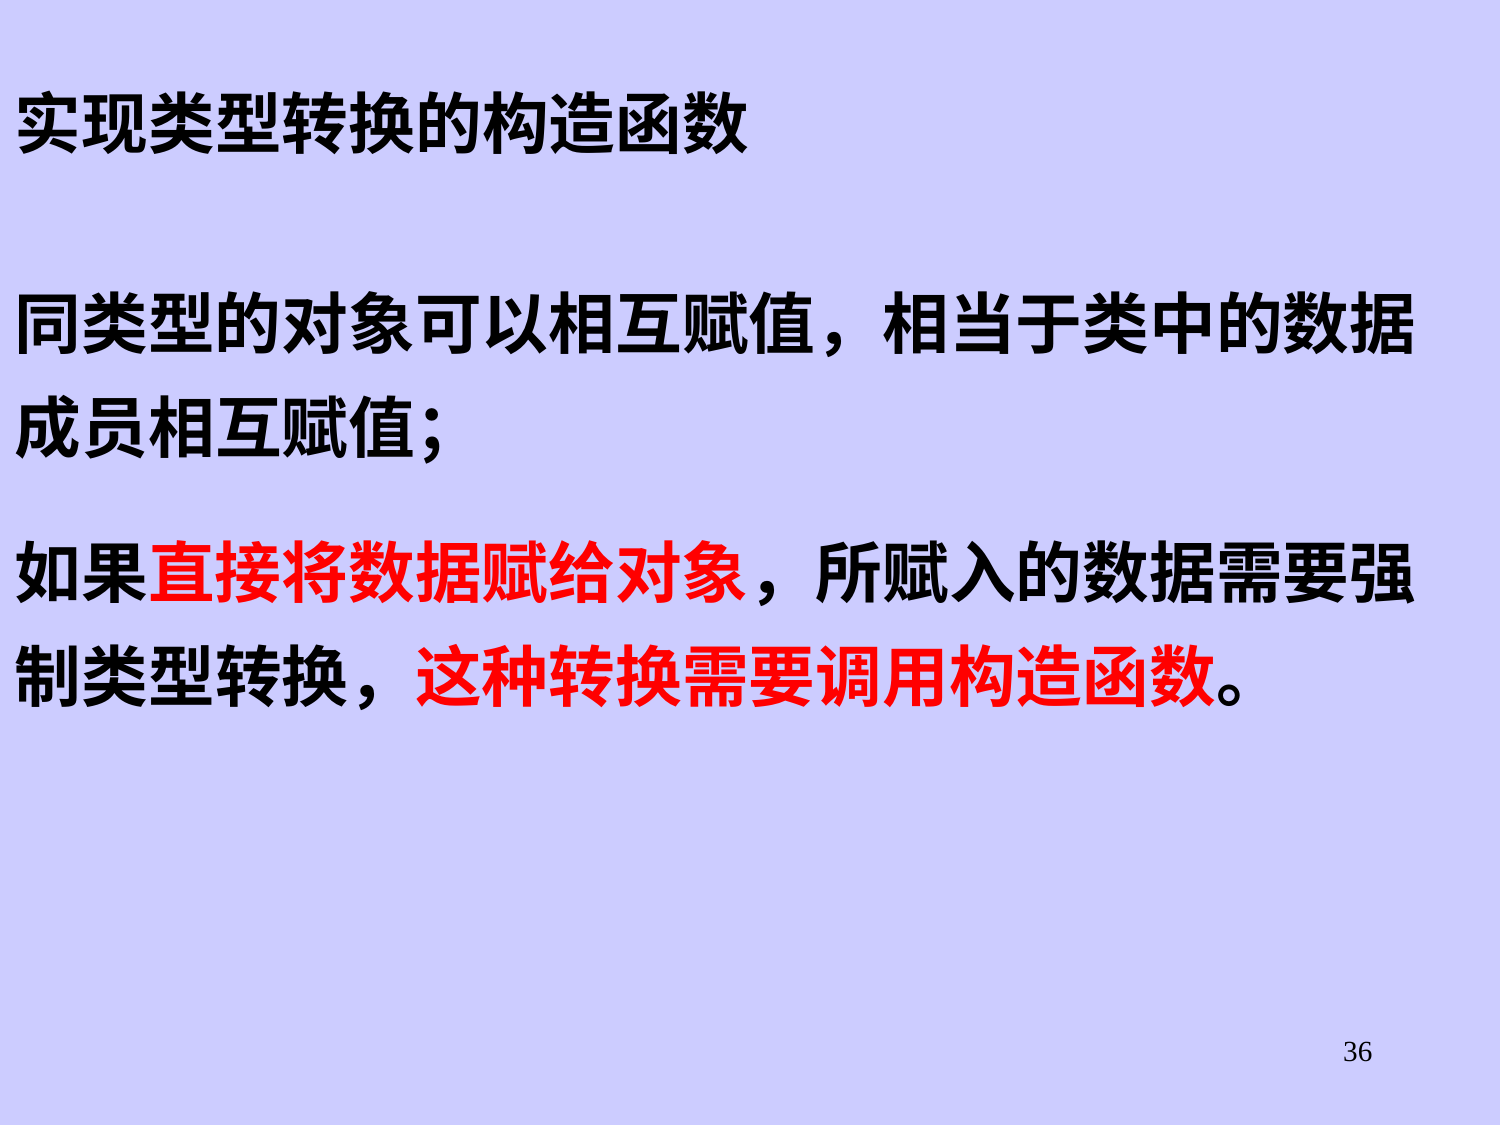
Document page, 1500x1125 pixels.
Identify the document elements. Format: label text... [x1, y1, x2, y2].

text_box 同类型的对象可以相互赋值，相当于类中的数据成员相互赋值； 如果直接将数据赋给对象，所赋入的数据需要强制类型转换，这种转换需要调用构造函数。 [0, 249, 1476, 723]
text_box <编号> [1074, 1025, 1388, 1101]
text_box 实现类型转换的构造函数 [0, 49, 1476, 170]
